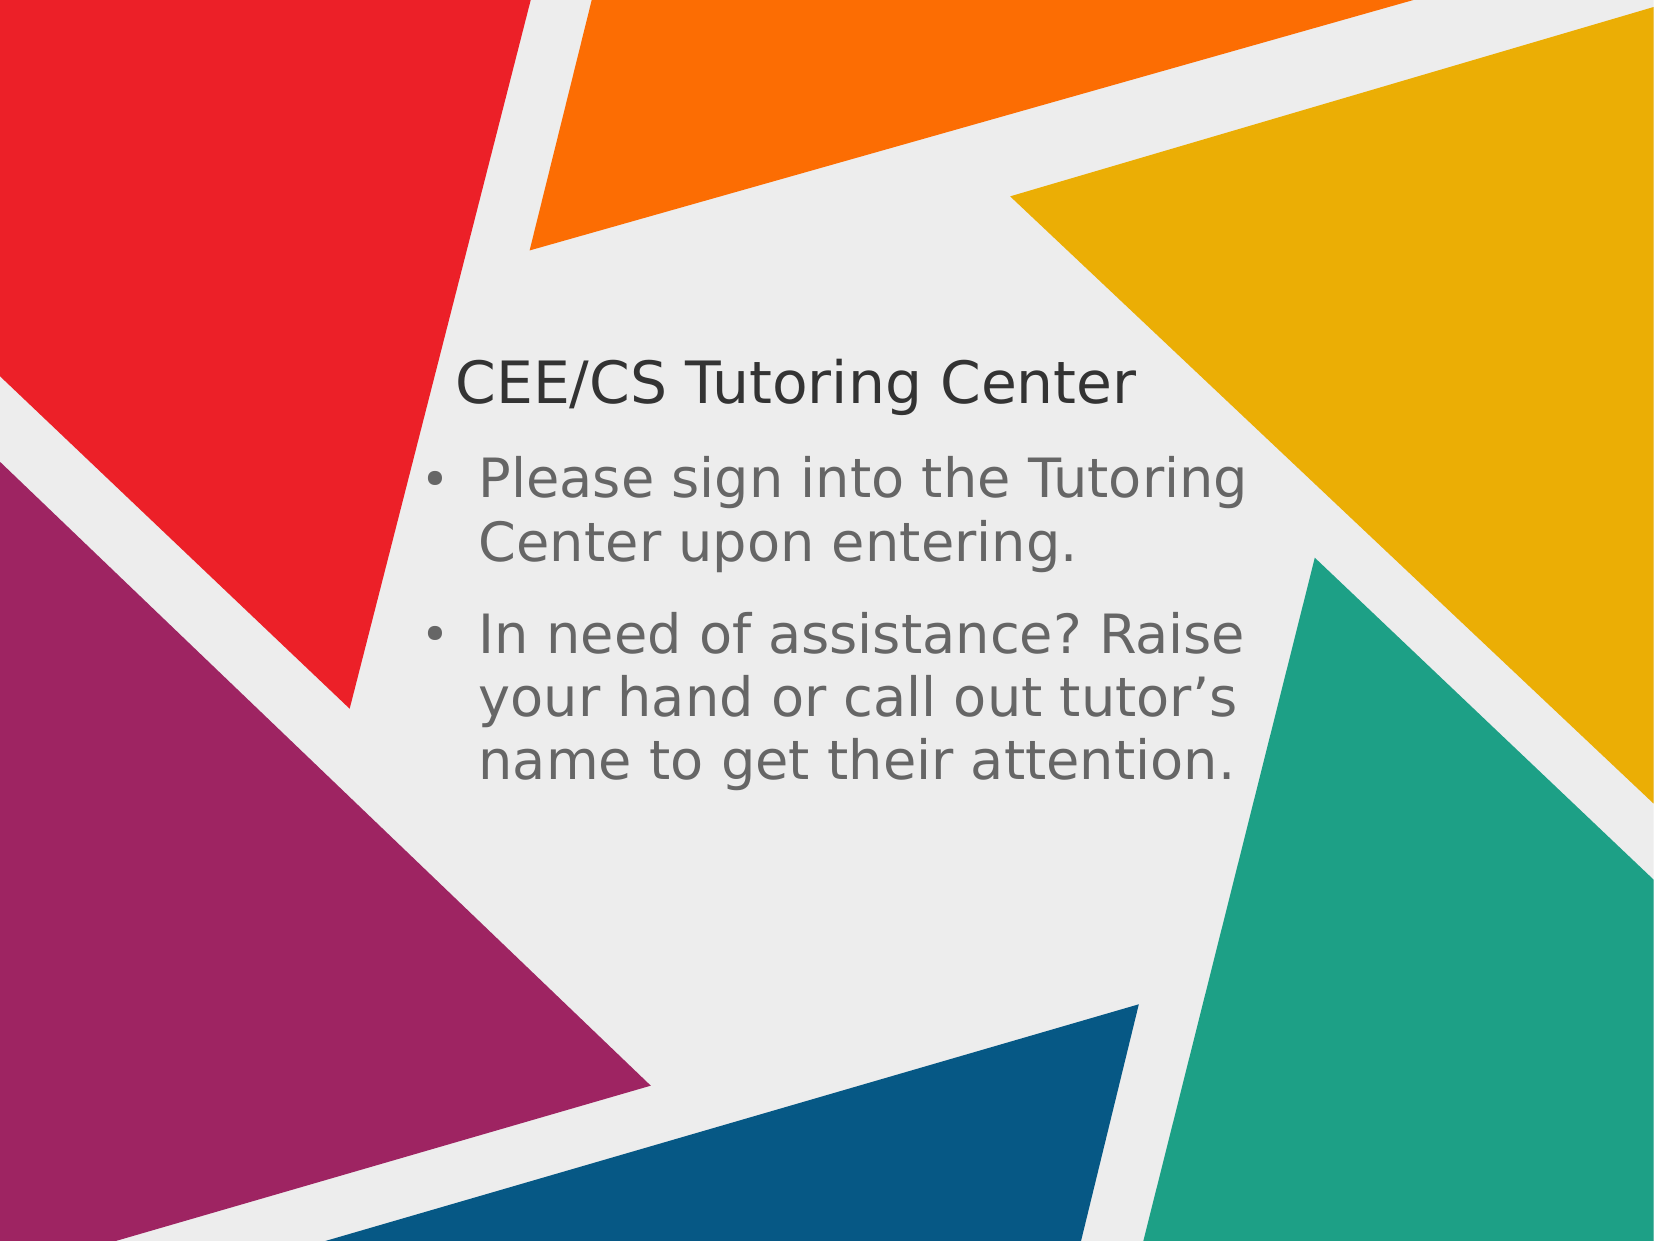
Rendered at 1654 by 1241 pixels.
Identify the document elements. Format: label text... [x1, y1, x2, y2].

title CEE/CS Tutoring Center [437, 279, 1155, 447]
list Please sign into the Tutoring Center upon entering. In need of assistance? Raise your hand or call out tutor’s name to get their attention. [407, 447, 1278, 1005]
